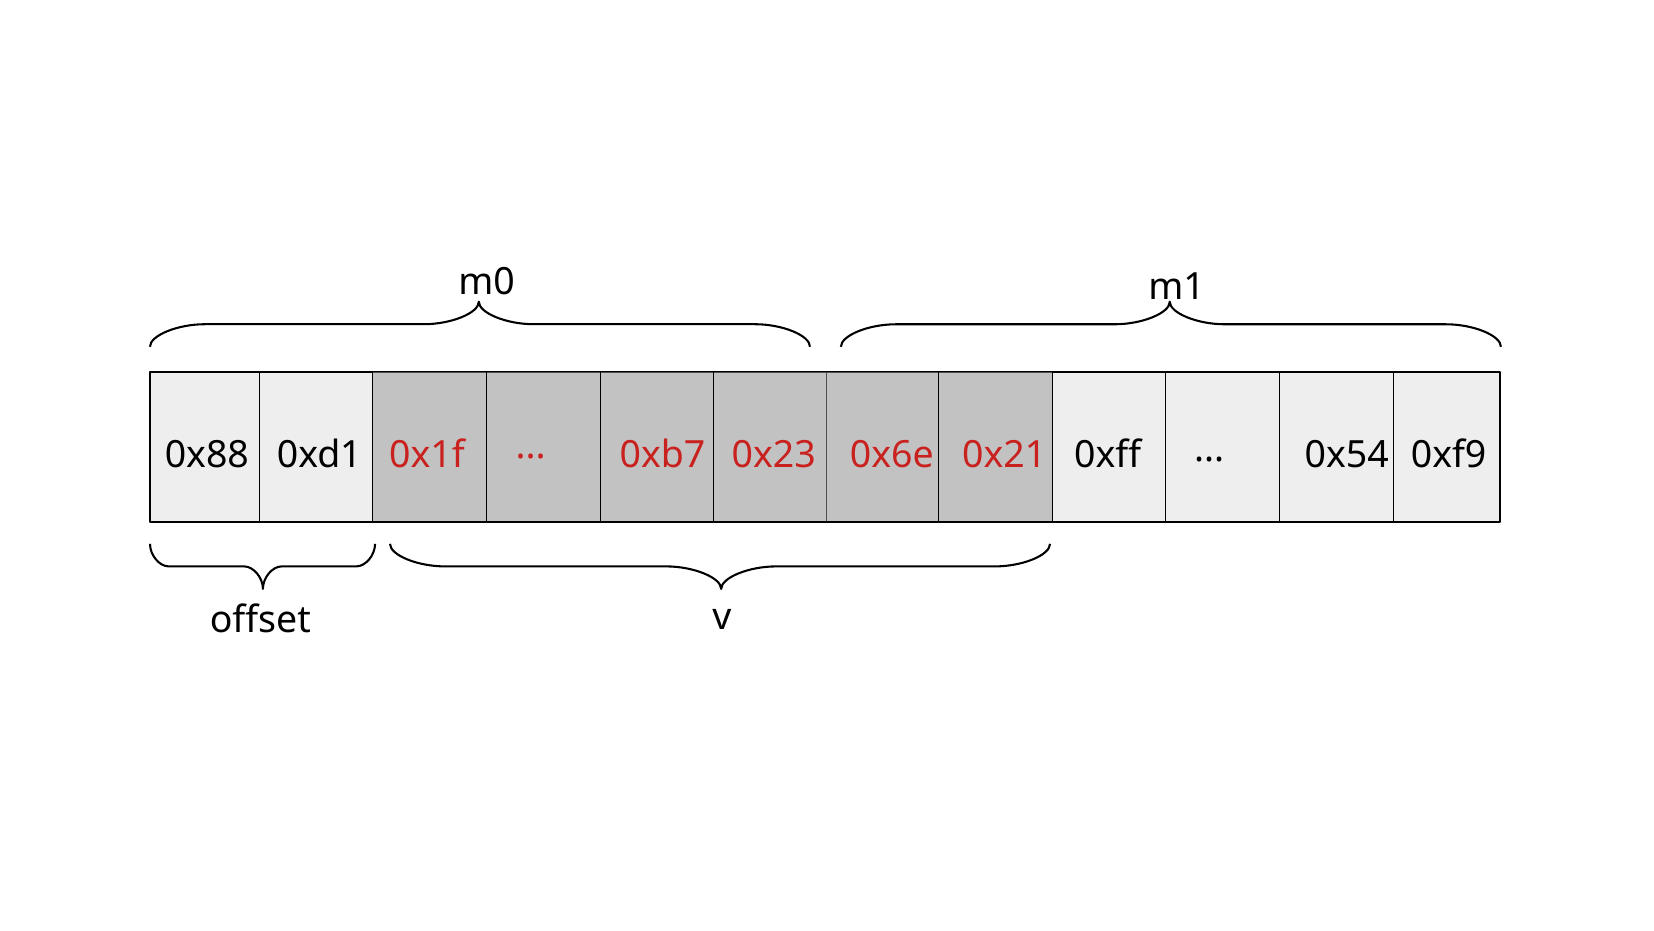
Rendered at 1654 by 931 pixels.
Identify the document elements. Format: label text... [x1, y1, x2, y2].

text_box offset [195, 585, 342, 647]
text_box [714, 371, 938, 420]
text_box [714, 482, 938, 522]
text_box [1394, 371, 1501, 420]
text_box [939, 482, 1052, 522]
text_box 0x1f [374, 420, 495, 482]
text_box 0x21 [947, 420, 1059, 482]
text_box [1280, 371, 1393, 522]
text_box [939, 371, 1052, 420]
text_box [1053, 371, 1165, 420]
text_box 0xd1 [262, 420, 374, 482]
text_box 0x54 [1289, 420, 1396, 482]
text_box 0xff [1059, 420, 1180, 482]
text_box ... [500, 411, 621, 474]
text_box 0xb7 [604, 420, 716, 482]
text_box v [697, 581, 814, 644]
text_box 0x88 [150, 420, 262, 482]
text_box 0x23 [716, 420, 835, 482]
text_box m1 [1133, 251, 1250, 314]
text_box [1394, 482, 1501, 522]
text_box [1053, 482, 1165, 522]
text_box [260, 482, 372, 522]
text_box [150, 482, 259, 522]
text_box [373, 482, 486, 522]
text_box [1166, 371, 1279, 522]
text_box [373, 371, 486, 420]
text_box [601, 371, 713, 420]
text_box 0x6e [835, 420, 947, 482]
text_box [601, 474, 713, 522]
text_box 0xf9 [1396, 420, 1517, 482]
text_box ... [1179, 414, 1277, 476]
text_box m0 [443, 247, 560, 310]
text_box [260, 371, 372, 420]
text_box [150, 371, 259, 420]
text_box [487, 371, 600, 522]
